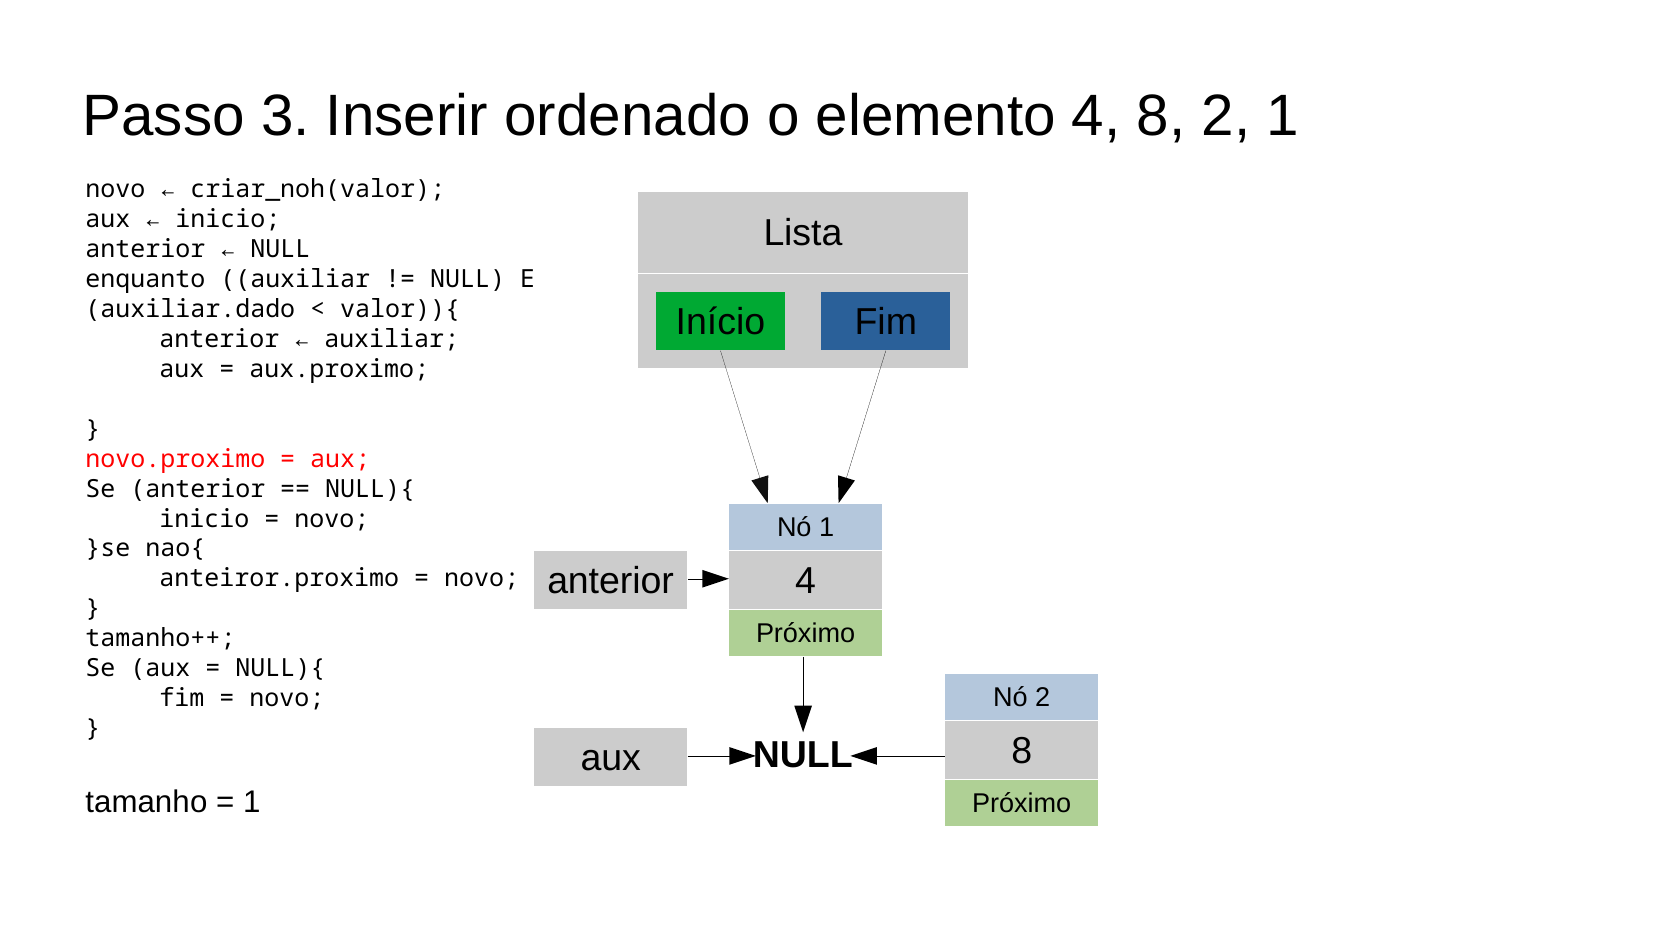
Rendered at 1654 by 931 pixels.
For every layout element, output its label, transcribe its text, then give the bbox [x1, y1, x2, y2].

text_box aux [533, 727, 688, 787]
title Passo 3. Inserir ordenado o elemento 4, 8, 2, 1 [82, 37, 1571, 193]
text_box Fim [820, 291, 951, 351]
text_box Nó 2 [944, 673, 1099, 721]
text_box tamanho = 1 [70, 779, 276, 827]
text_box Lista [637, 191, 969, 273]
text_box Próximo [944, 779, 1099, 827]
text_box [637, 273, 969, 369]
text_box Próximo [728, 609, 883, 657]
text_box novo ← criar_noh(valor); aux ← inicio; anterior ← NULL enquanto ((auxiliar != NULL) E (auxiliar.dado < valor)){ anterior ← auxiliar; aux = aux.proximo; } novo.proximo = aux; Se (anterior == NULL){ inicio = novo; }se nao{ anteiror.proximo = novo; } tamanho++; Se (aux = NULL){ fim = novo; } [70, 165, 615, 779]
text_box 8 [944, 721, 1099, 779]
text_box Início [655, 291, 786, 351]
text_box NULL [738, 726, 868, 784]
text_box 4 [728, 551, 883, 609]
text_box Nó 1 [728, 503, 883, 551]
text_box anterior [533, 550, 688, 610]
